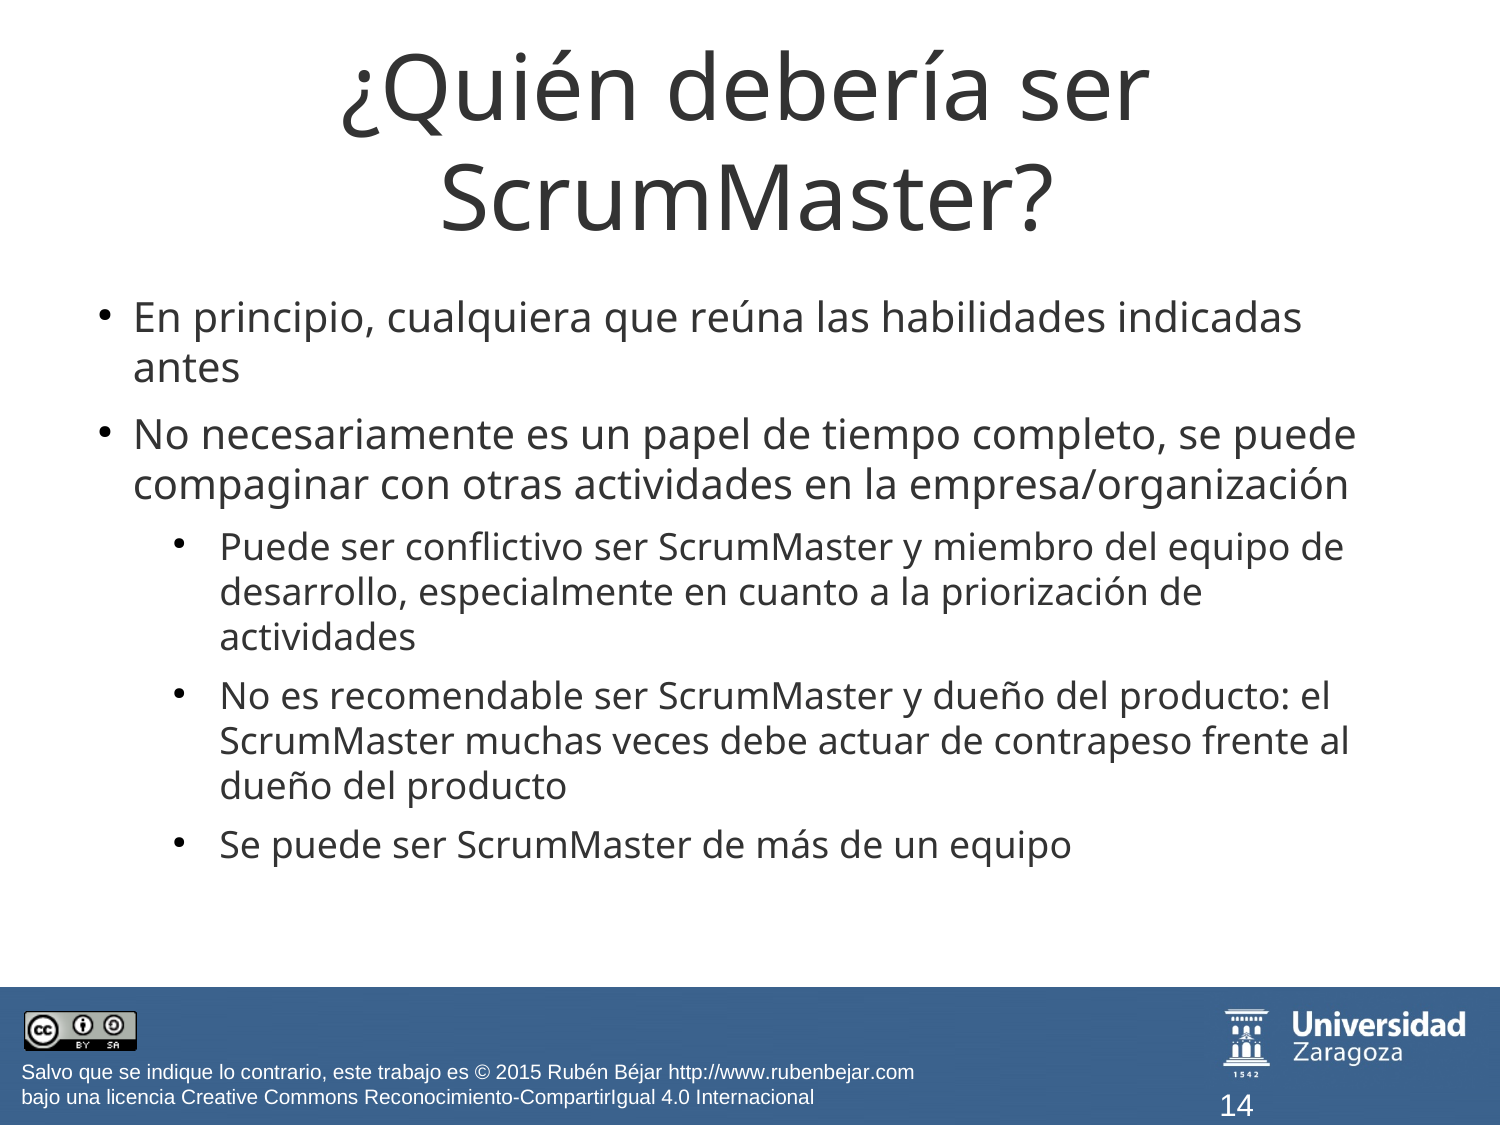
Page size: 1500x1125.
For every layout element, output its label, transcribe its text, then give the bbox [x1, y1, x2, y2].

title ¿Quién debería ser ScrumMaster? [74, 21, 1420, 257]
picture [0, 987, 1500, 1125]
list En principio, cualquiera que reúna las habilidades indicadas antes No necesariamente es un papel de tiempo completo, se puede compaginar con otras actividades en la empresa/organización Puede ser conflictivo ser ScrumMaster y miembro del equipo de desarrollo, especialmente en cuanto a la priorización de actividades No es recomendable ser ScrumMaster y dueño del producto: el ScrumMaster muchas veces debe actuar de contrapeso frente al dueño del producto Se puede ser ScrumMaster de más de un equipo [82, 283, 1418, 957]
